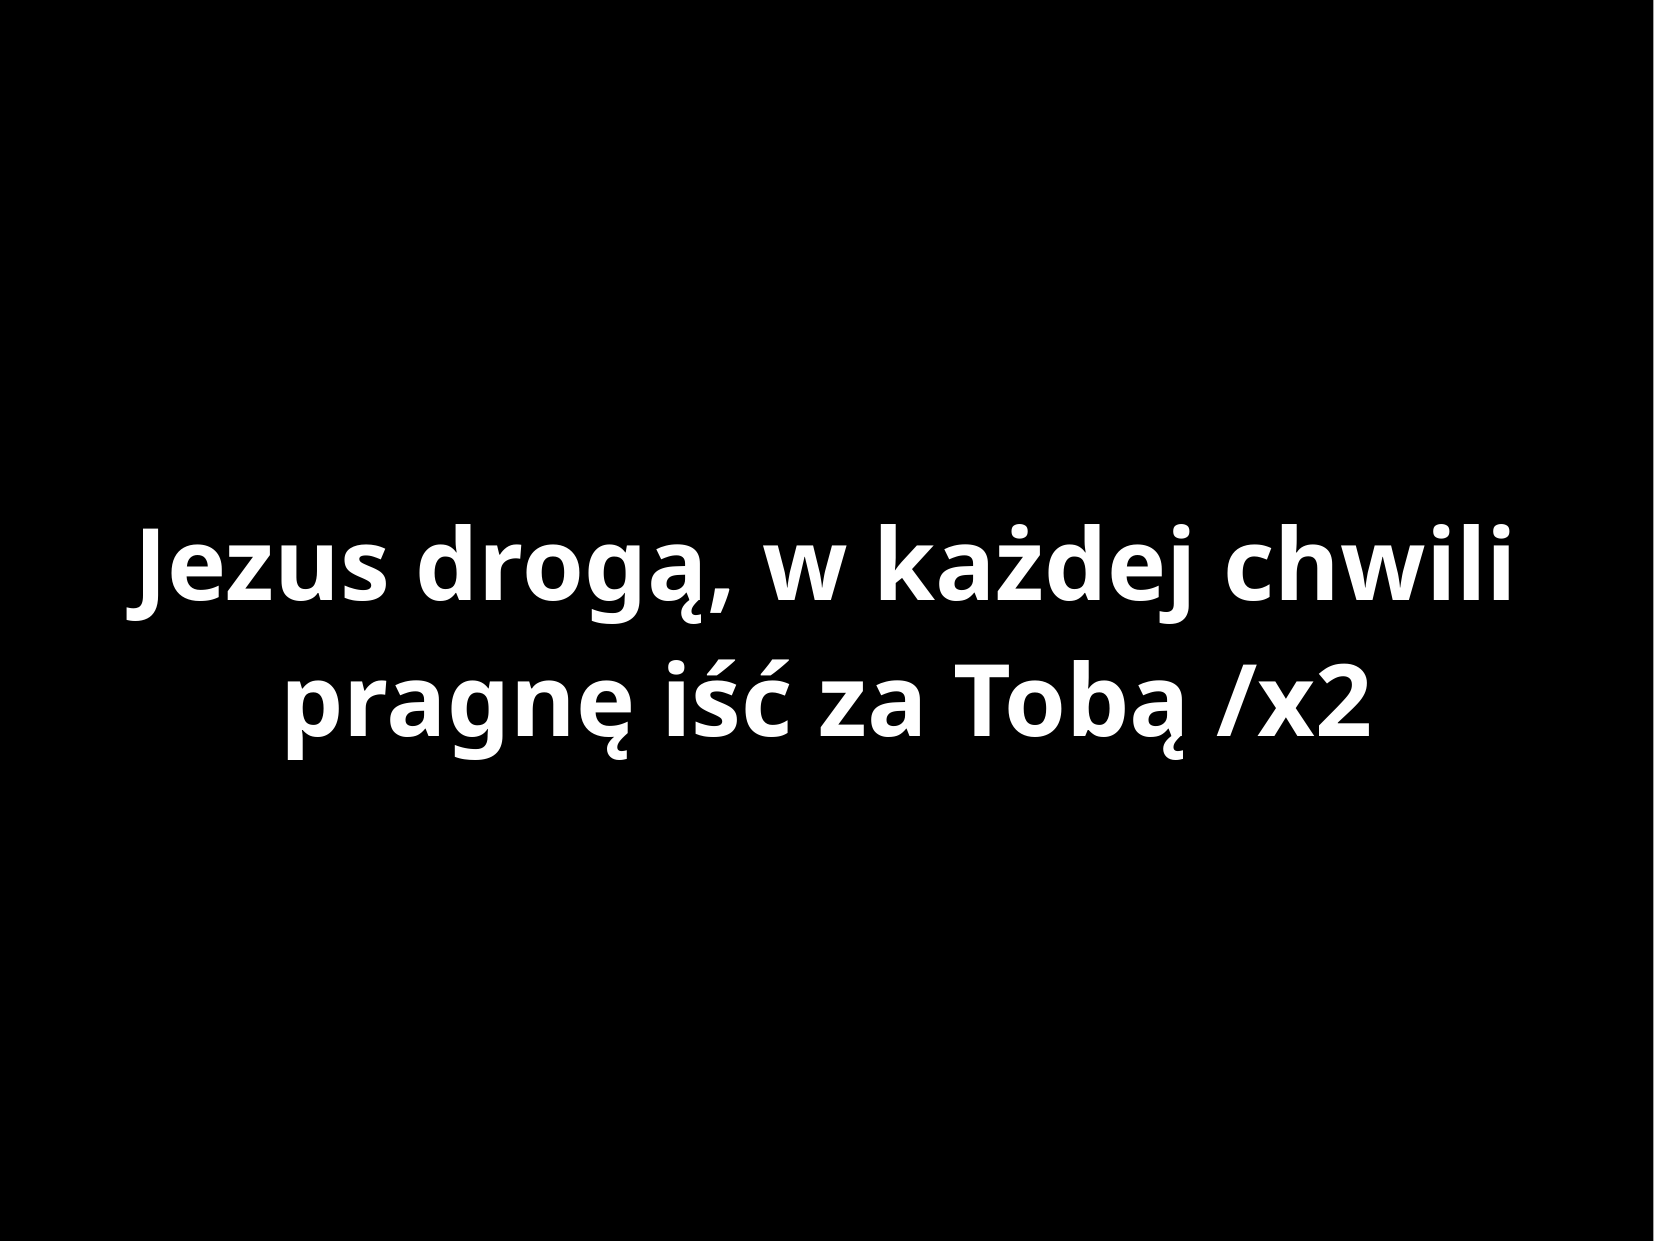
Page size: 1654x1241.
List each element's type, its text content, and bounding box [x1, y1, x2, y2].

title Jezus drogą, w każdej chwili pragnę iść za Tobą /x2 [0, 0, 1654, 1241]
